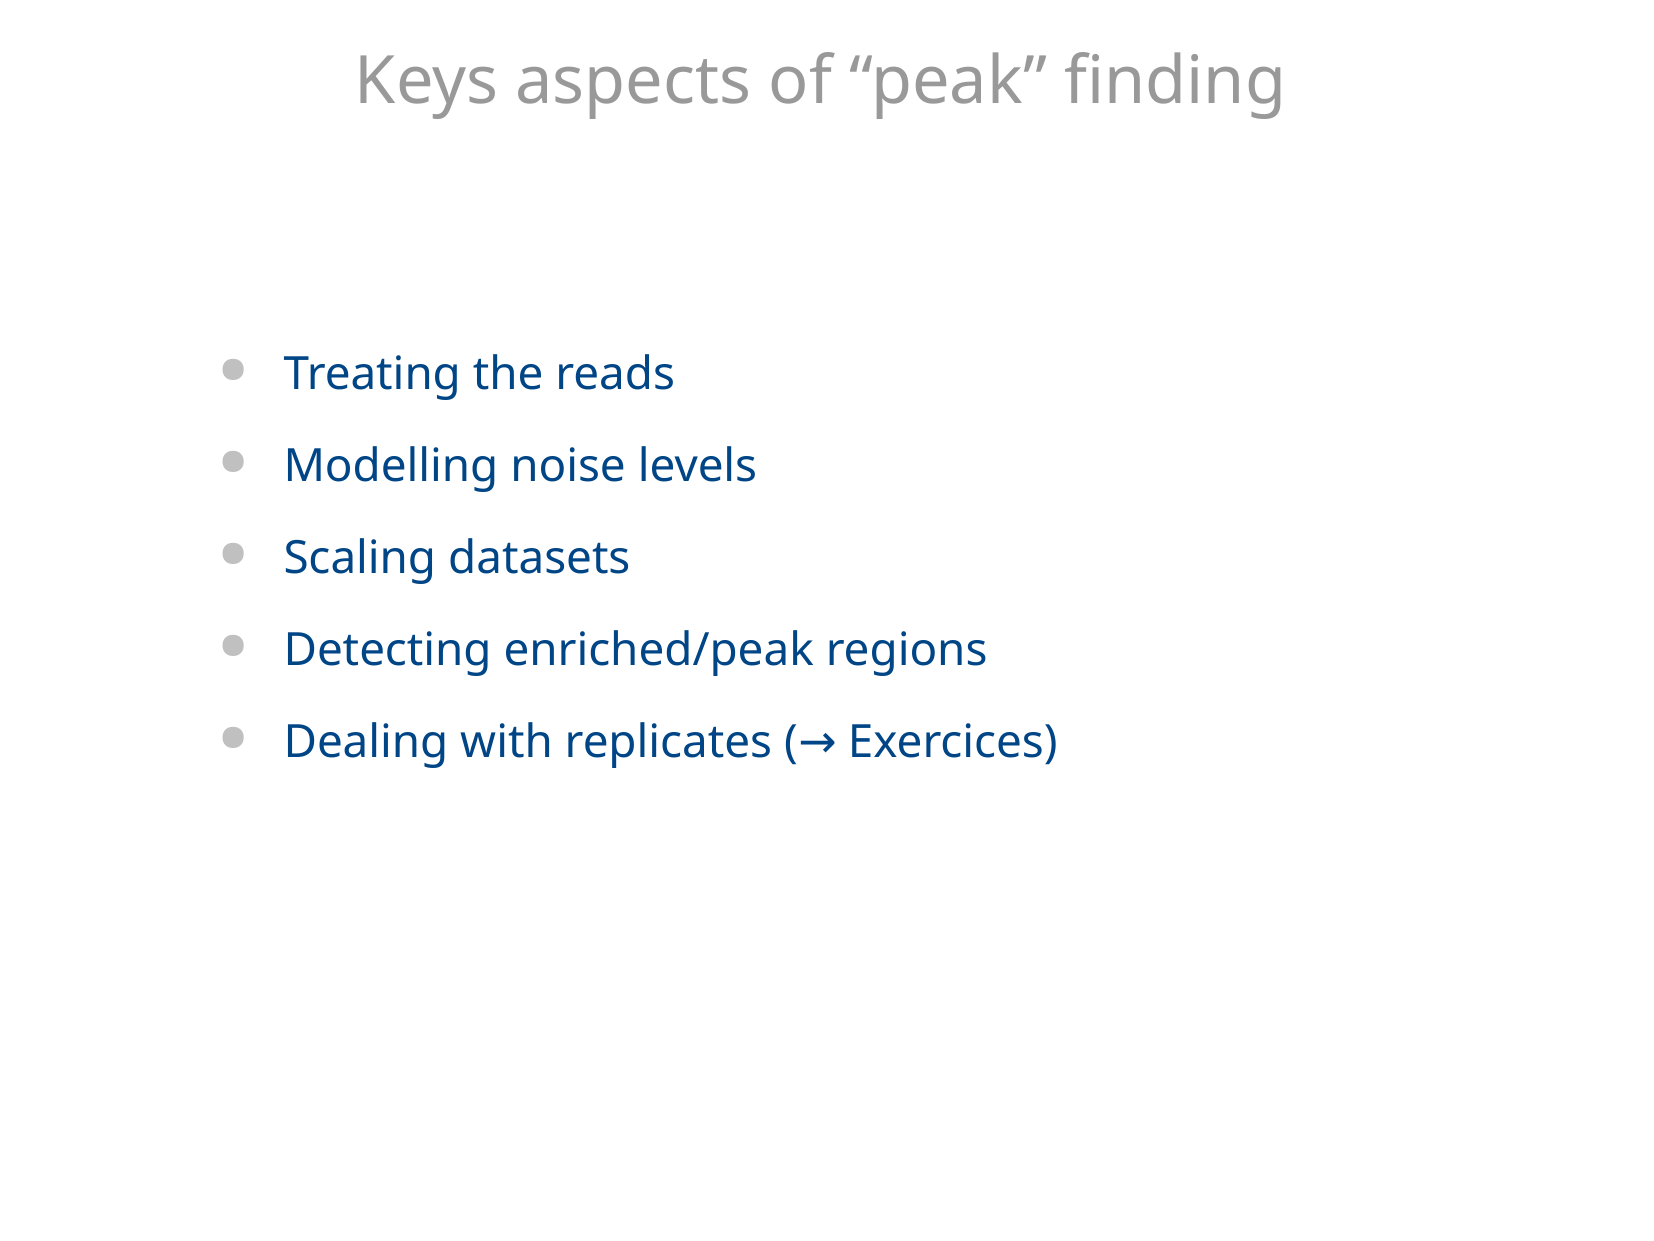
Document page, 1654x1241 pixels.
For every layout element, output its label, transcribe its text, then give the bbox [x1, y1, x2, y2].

list Treating the reads Modelling noise levels Scaling datasets Detecting enriched/peak regions Dealing with replicates (→ Exercices) [200, 340, 1538, 942]
title Keys aspects of “peak” finding [76, 2, 1565, 154]
